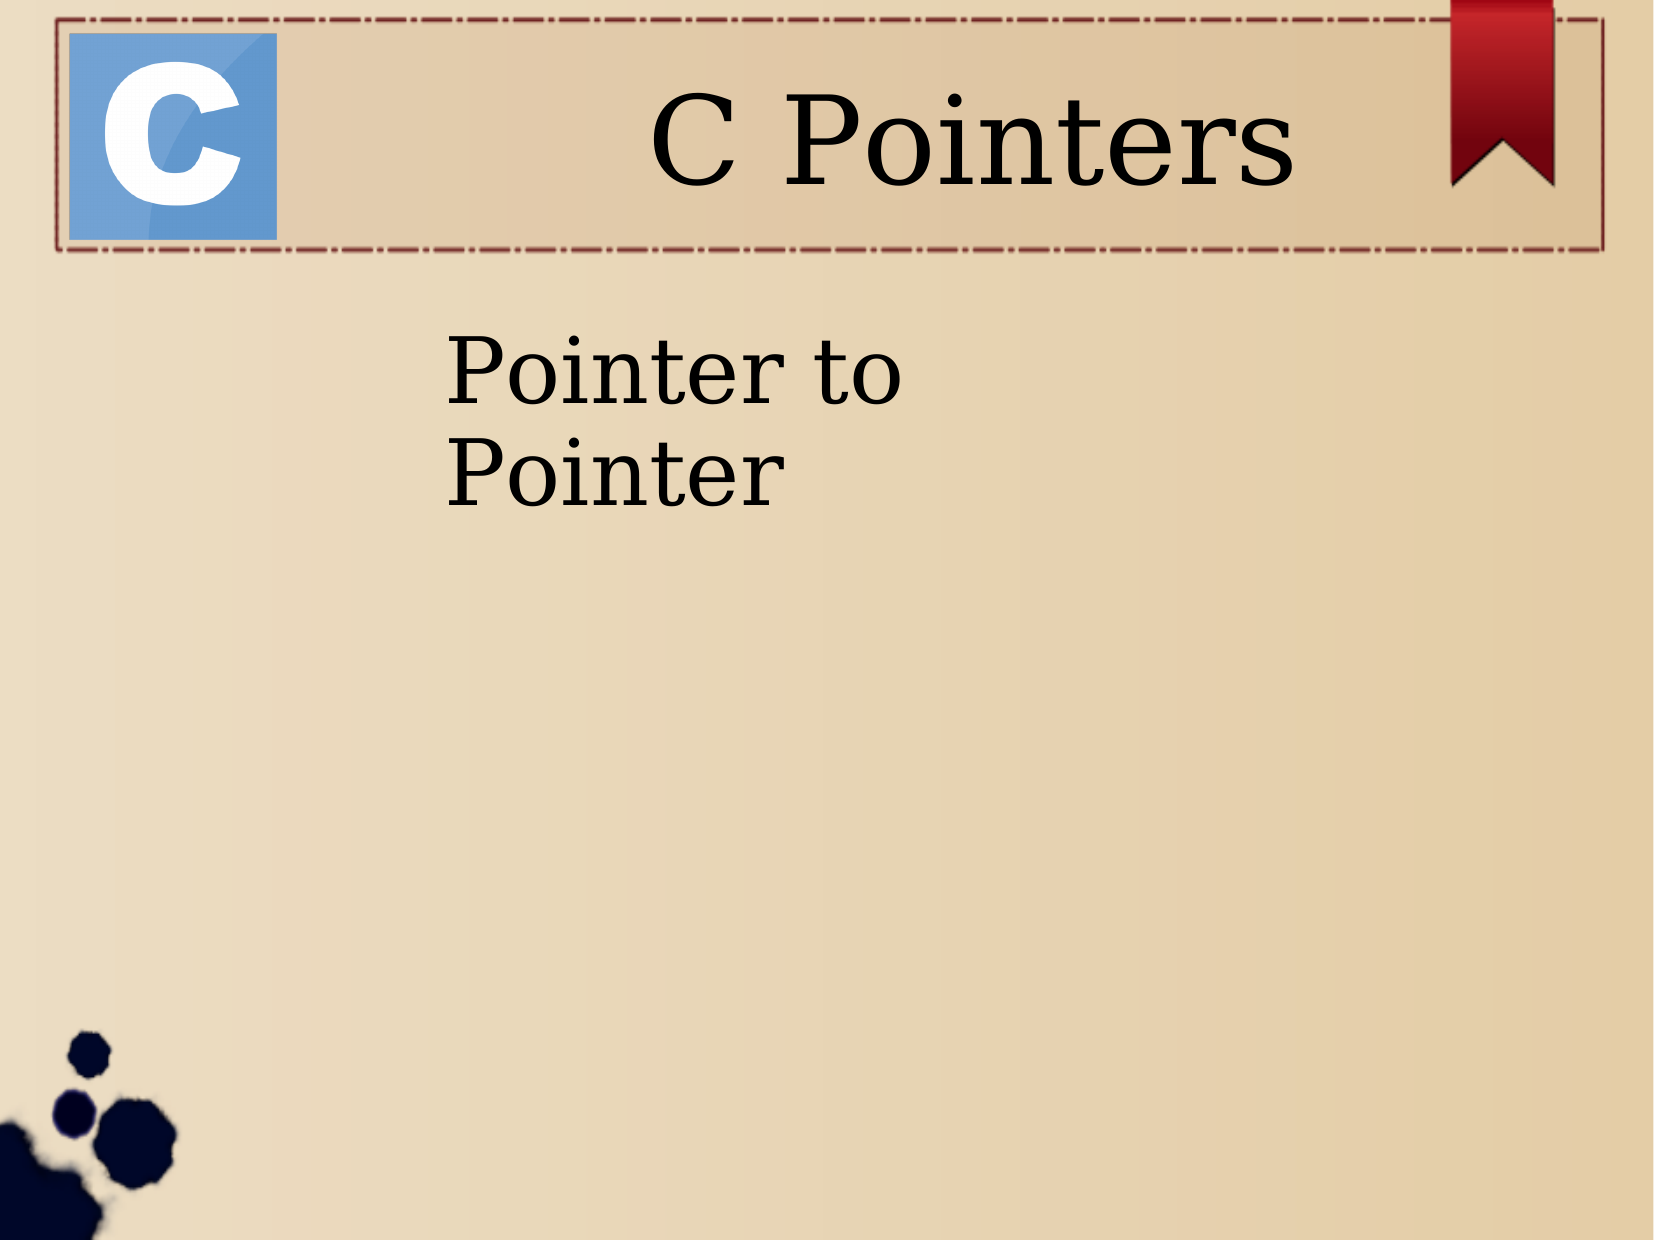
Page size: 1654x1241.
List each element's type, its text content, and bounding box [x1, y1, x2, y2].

title C Pointers [495, 47, 1413, 229]
text_box Pointer to Pointer [429, 313, 1195, 436]
picture [0, 0, 1654, 1240]
